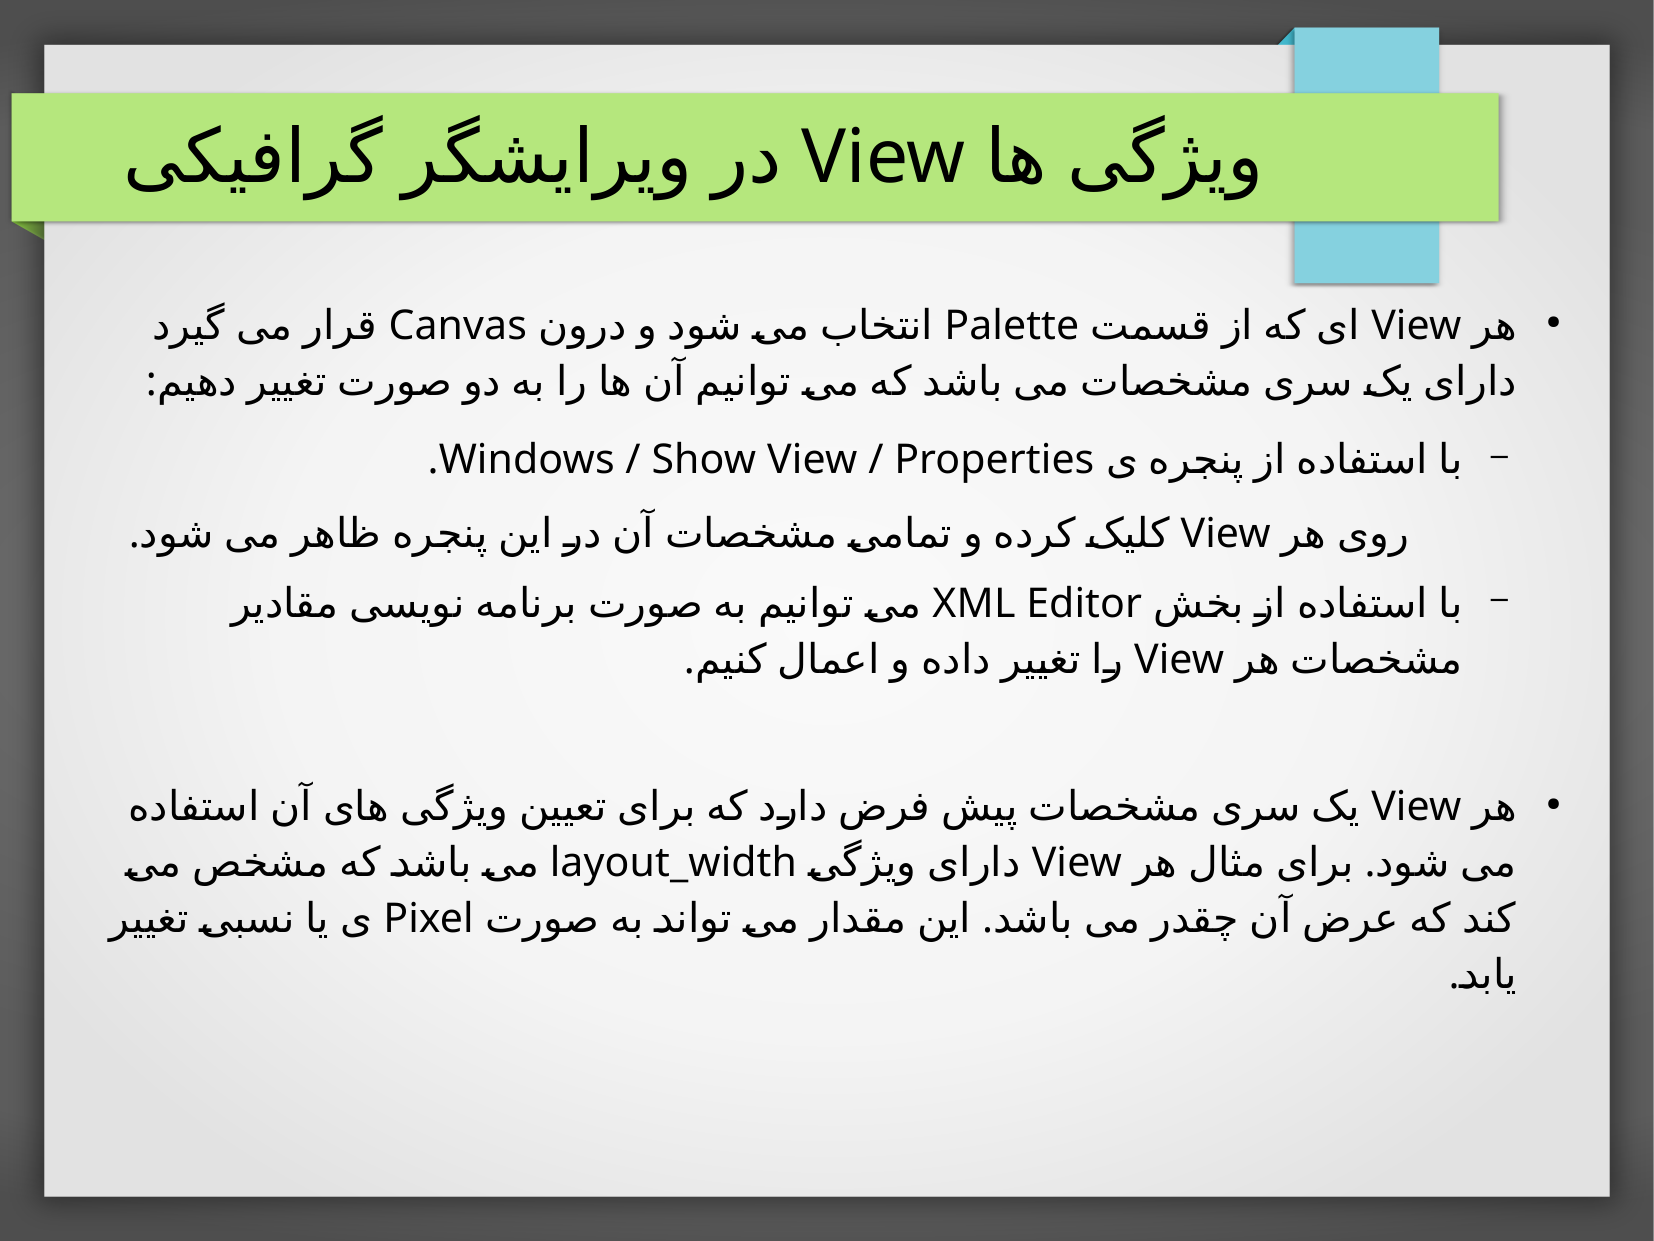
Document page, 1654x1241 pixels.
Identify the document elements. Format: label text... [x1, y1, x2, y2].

picture [0, 0, 1654, 1241]
title ويژگی ها View در ویرایشگر گرافیکی [82, 94, 1264, 213]
list هر View ای که از قسمت Palette انتخاب می شود و درون Canvas قرار می گیرد دارای یک سری مشخصات می باشد که می توانیم آن ها را به دو صورت تغییر دهیم: با استفاده از پنجره ی Windows / Show View / Properties. روی هر View کلیک کرده و تمامی مشخصات آن در این پنجره ظاهر می شود. با استفاده از بخش XML Editor می توانیم به صورت برنامه نویسی مقادیر مشخصات هر View را تغییر داده و اعمال کنیم. هر View یک سری مشخصات پیش فرض دارد که برای تعیین ویژگی های آن استفاده می شود. برای مثال هر View دارای ویژگی layout_width می باشد که مشخص می کند که عرض آن چقدر می باشد. این مقدار می تواند به صورت Pixel ی یا نسبی تغییر یابد. [82, 295, 1571, 1015]
